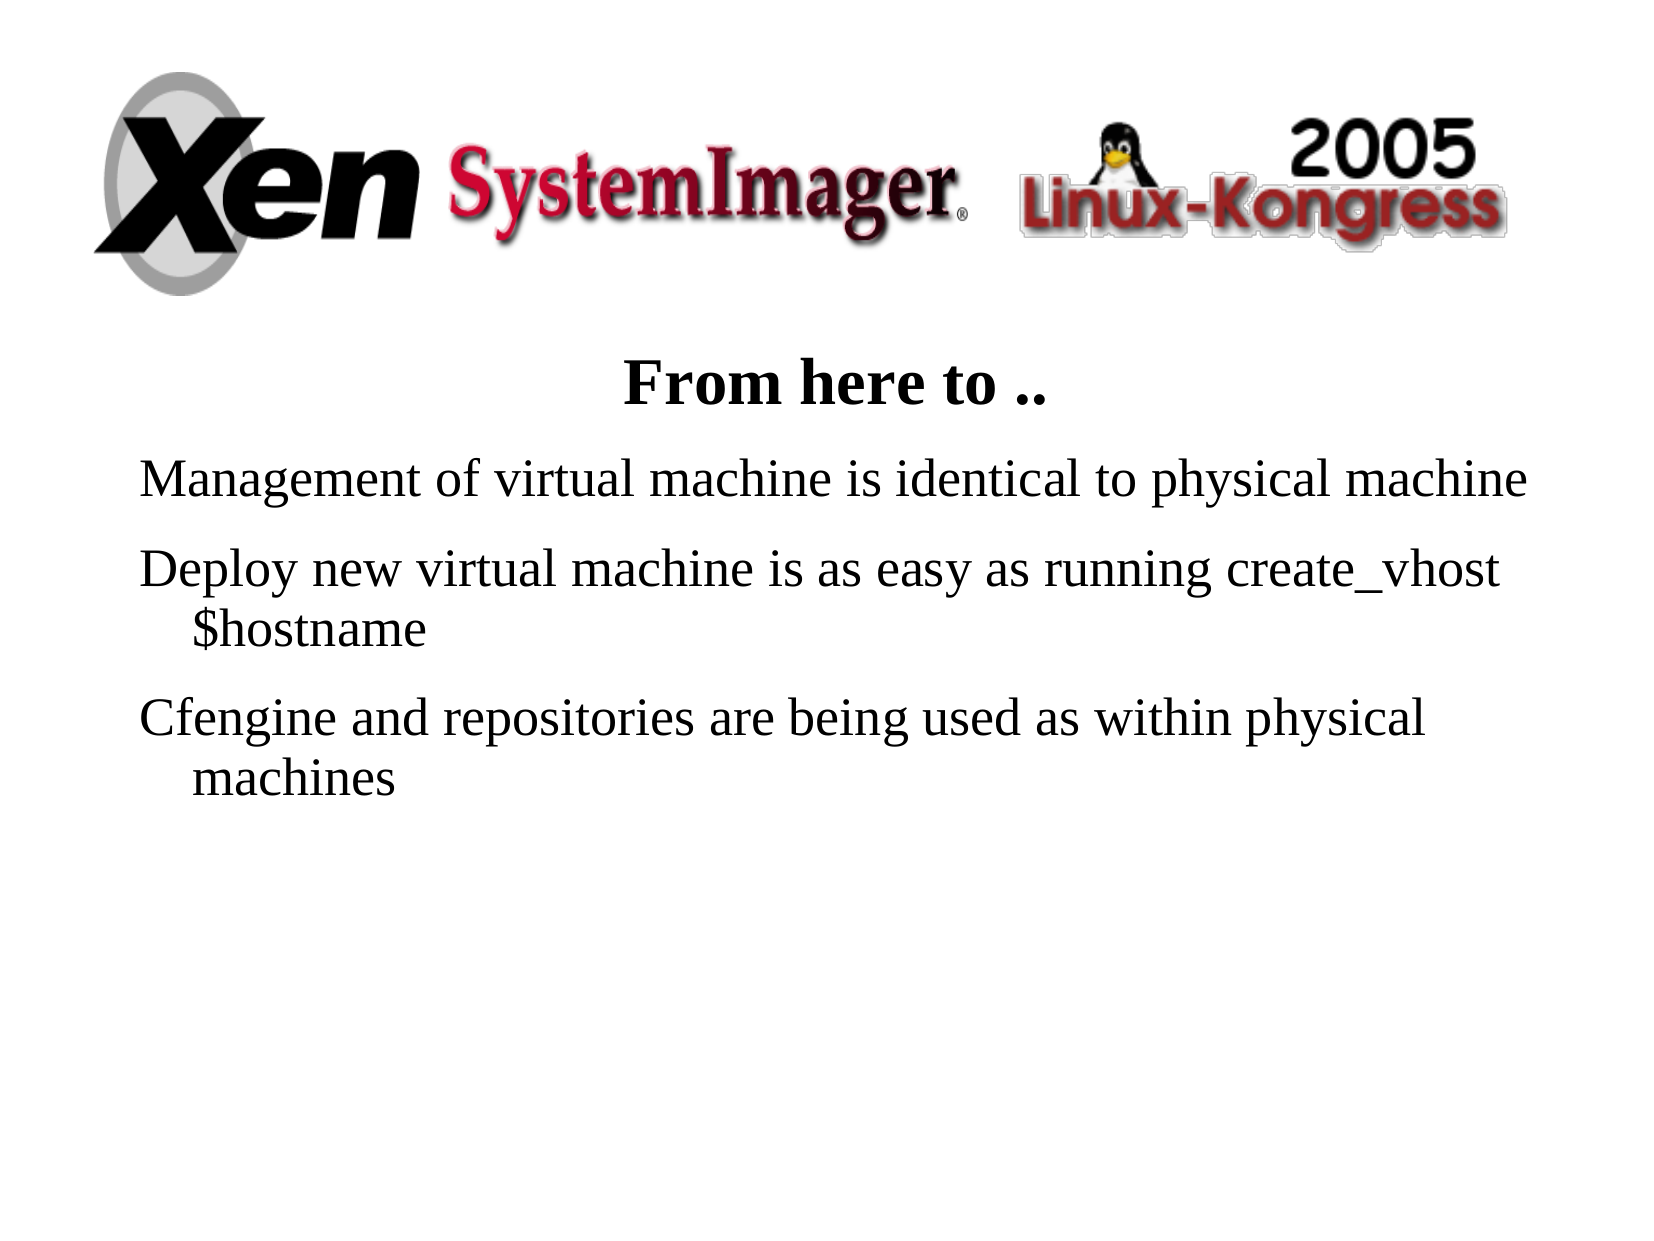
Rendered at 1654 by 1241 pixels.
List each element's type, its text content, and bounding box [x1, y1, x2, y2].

picture [93, 72, 420, 296]
list From here to .. Management of virtual machine is identical to physical machine Deploy new virtual machine is as easy as running create_vhost $hostname Cfengine and repositories are being used as within physical machines [121, 344, 1534, 1127]
picture [445, 132, 971, 254]
picture [1006, 106, 1524, 265]
